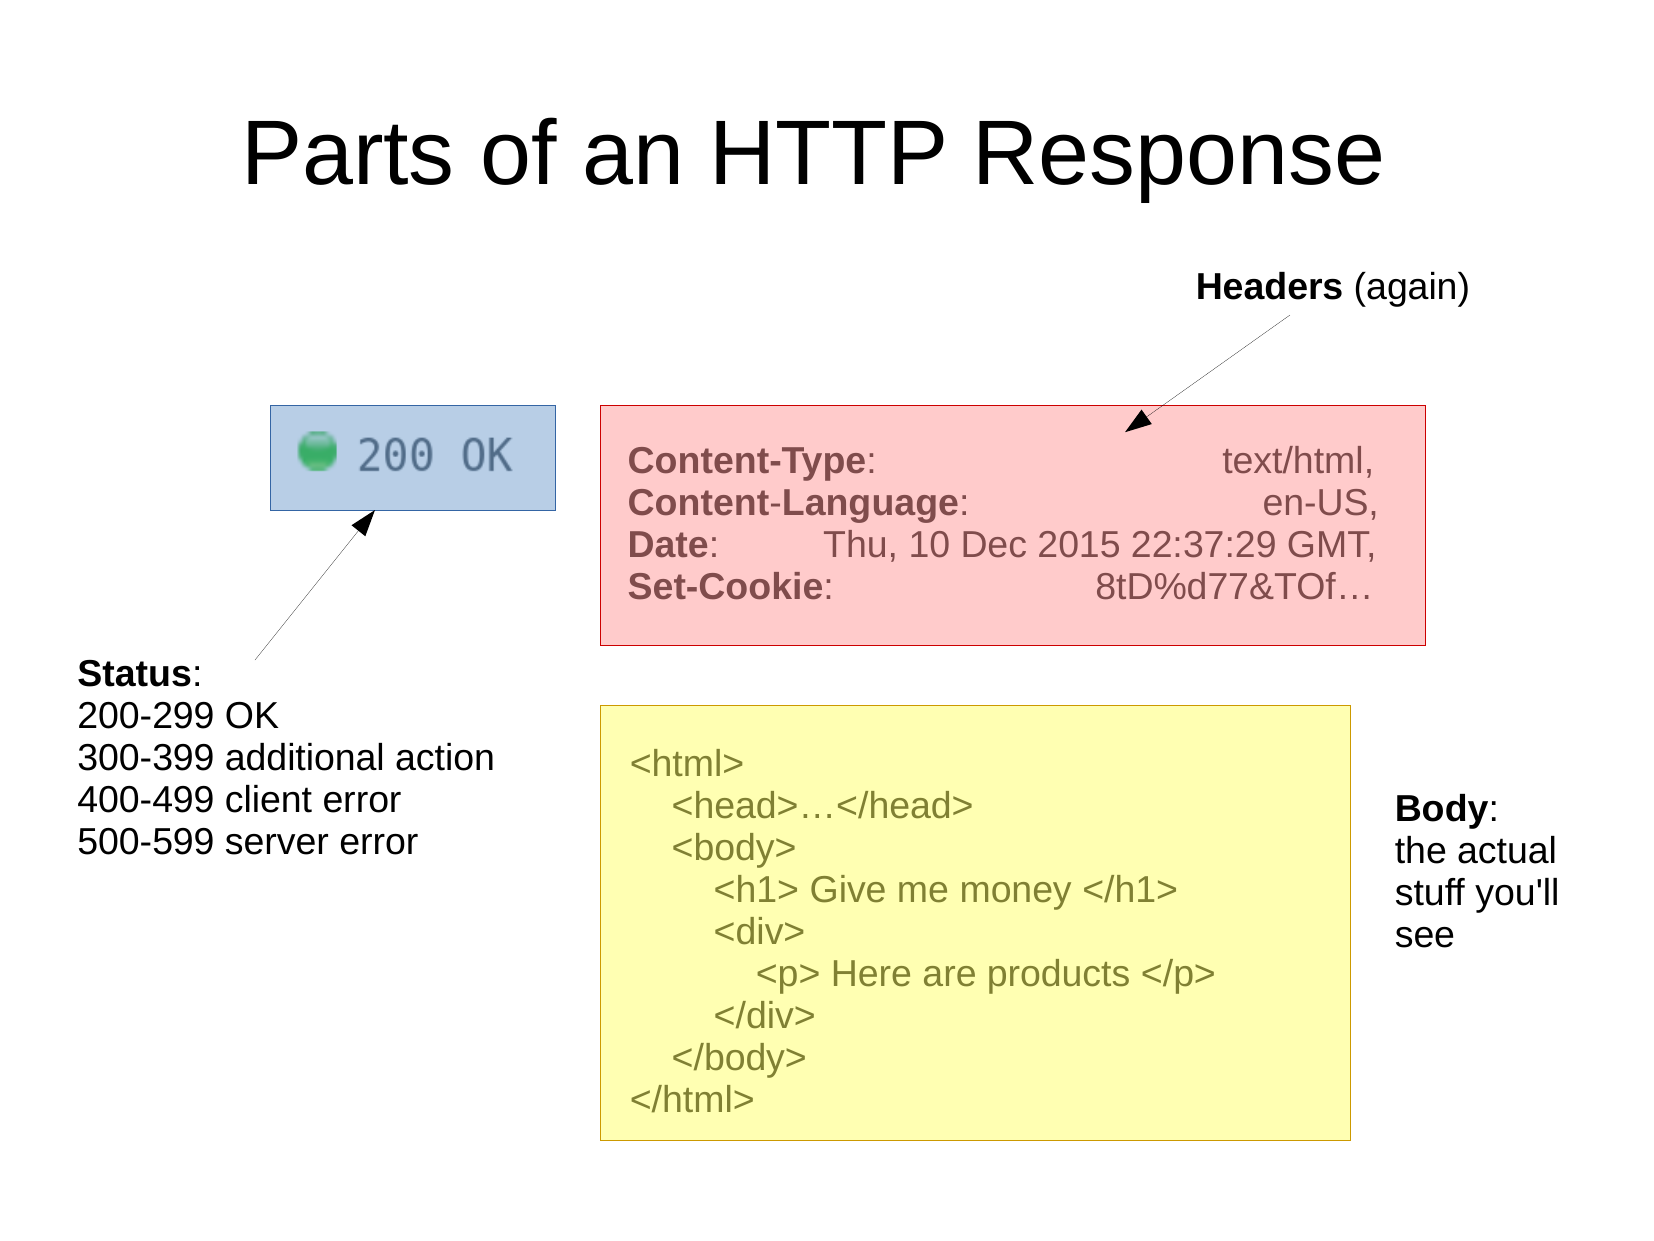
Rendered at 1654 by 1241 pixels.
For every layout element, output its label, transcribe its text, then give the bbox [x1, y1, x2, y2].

text_box Body: the actual stuff you'll see [1380, 780, 1636, 1119]
title Parts of an HTTP Response [82, 49, 1571, 257]
text_box [600, 705, 1351, 1141]
text_box Status: 200-299 OK 300-399 additional action 400-499 client error 500-599 server error [62, 645, 511, 871]
text_box [270, 405, 556, 511]
text_box Headers (again) [1181, 258, 1486, 316]
text_box [600, 405, 1426, 646]
